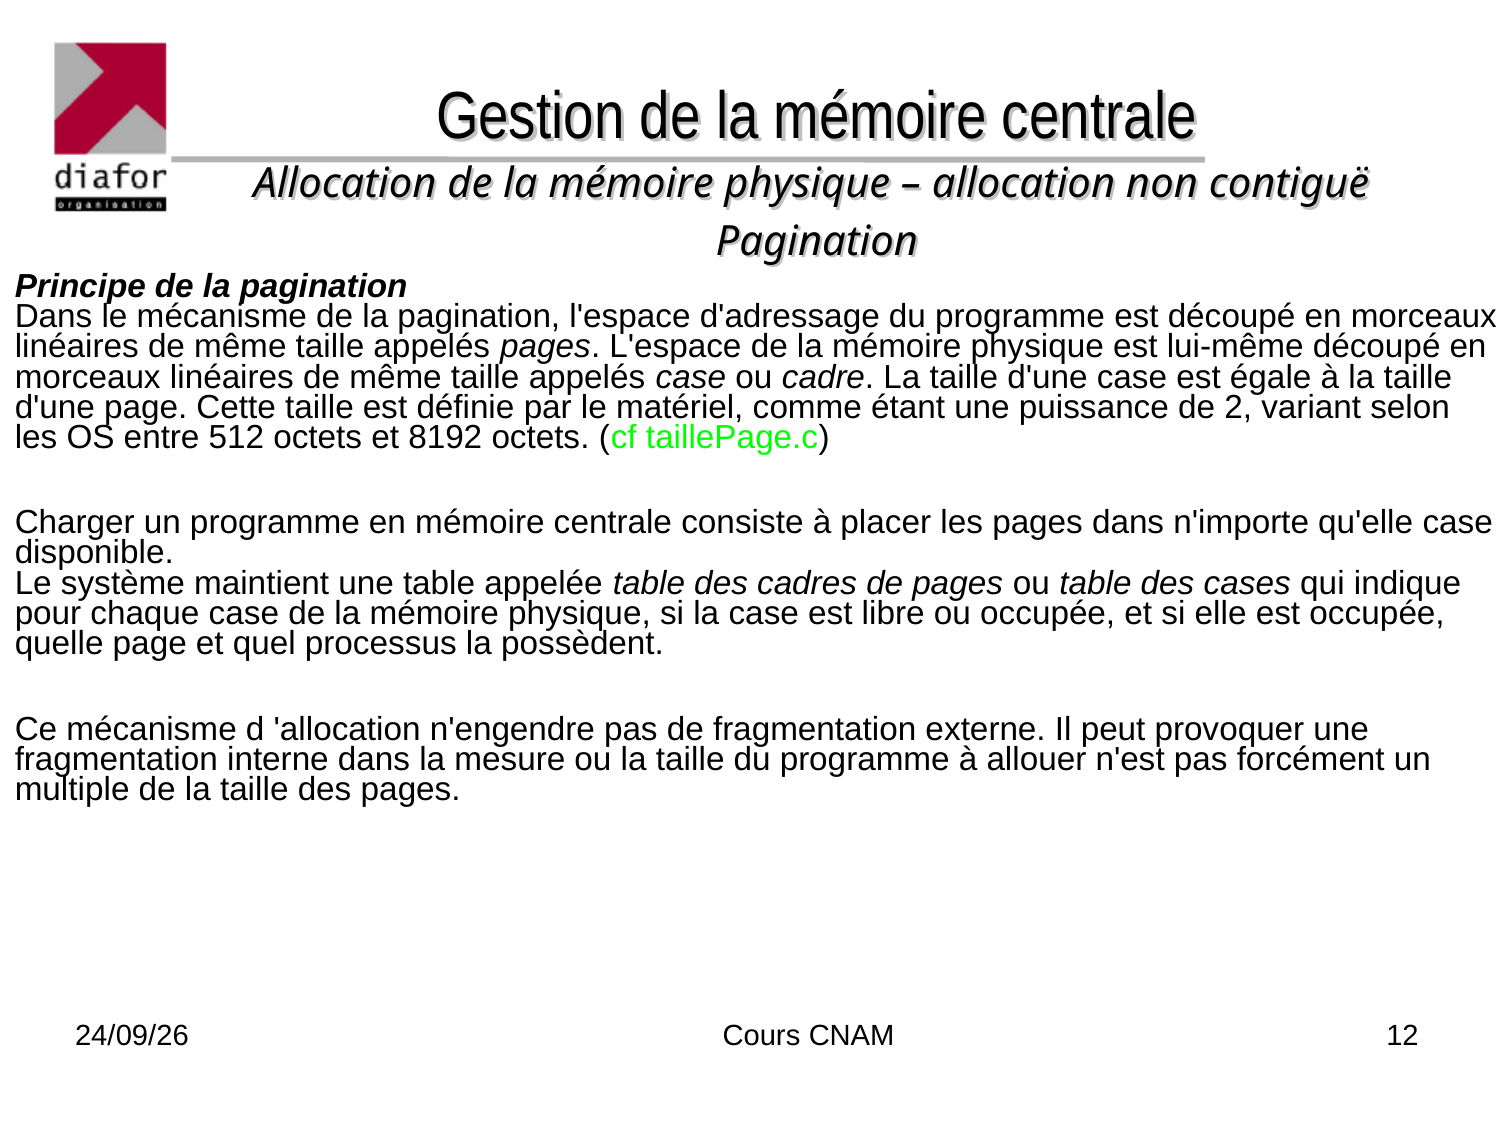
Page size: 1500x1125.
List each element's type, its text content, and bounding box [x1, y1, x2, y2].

title Gestion de la mémoire centrale Allocation de la mémoire physique – allocation non contiguë Pagination [133, 69, 1500, 265]
text_box Ce mécanisme d 'allocation n'engendre pas de fragmentation externe. Il peut provoquer une fragmentation interne dans la mesure ou la taille du programme à allouer n'est pas forcément un multiple de la taille des pages. [0, 708, 1458, 815]
picture [53, 42, 168, 213]
text_box Principe de la pagination Dans le mécanisme de la pagination, l'espace d'adressage du programme est découpé en morceaux linéaires de même taille appelés pages. L'espace de la mémoire physique est lui-même découpé en morceaux linéaires de même taille appelés case ou cadre. La taille d'une case est égale à la taille d'une page. Cette taille est définie par le matériel, comme étant une puissance de 2, variant selon les OS entre 512 octets et 8192 octets. (cf taillePage.c) [0, 265, 1500, 463]
text_box Charger un programme en mémoire centrale consiste à placer les pages dans n'importe qu'elle case disponible. Le système maintient une table appelée table des cadres de pages ou table des cases qui indique pour chaque case de la mémoire physique, si la case est libre ou occupée, et si elle est occupée, quelle page et quel processus la possèdent. [0, 501, 1500, 669]
